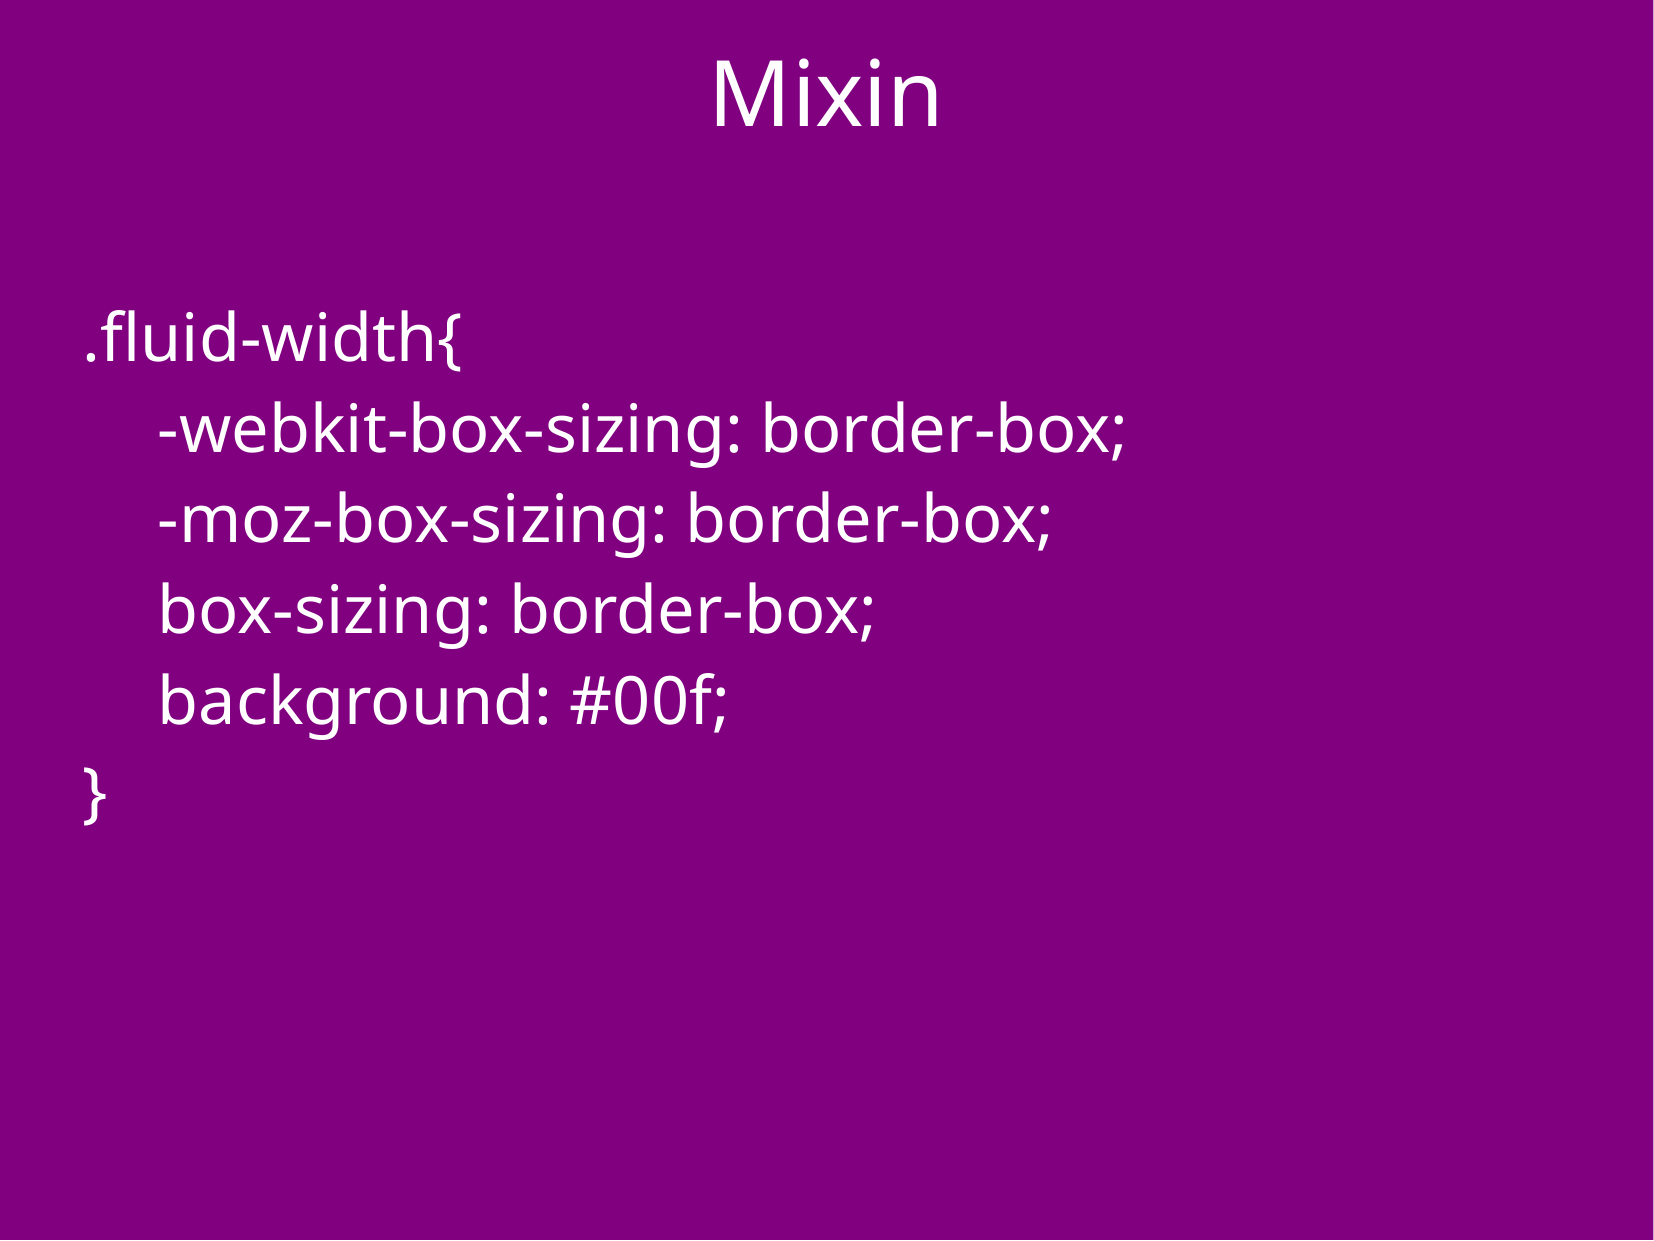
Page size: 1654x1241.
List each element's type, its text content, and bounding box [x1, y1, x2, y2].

title Mixin [82, 41, 1571, 265]
subtitle .fluid-width{ -webkit-box-sizing: border-box; -moz-box-sizing: border-box; box-sizing: border-box; background: #00f; } [82, 290, 1571, 1109]
